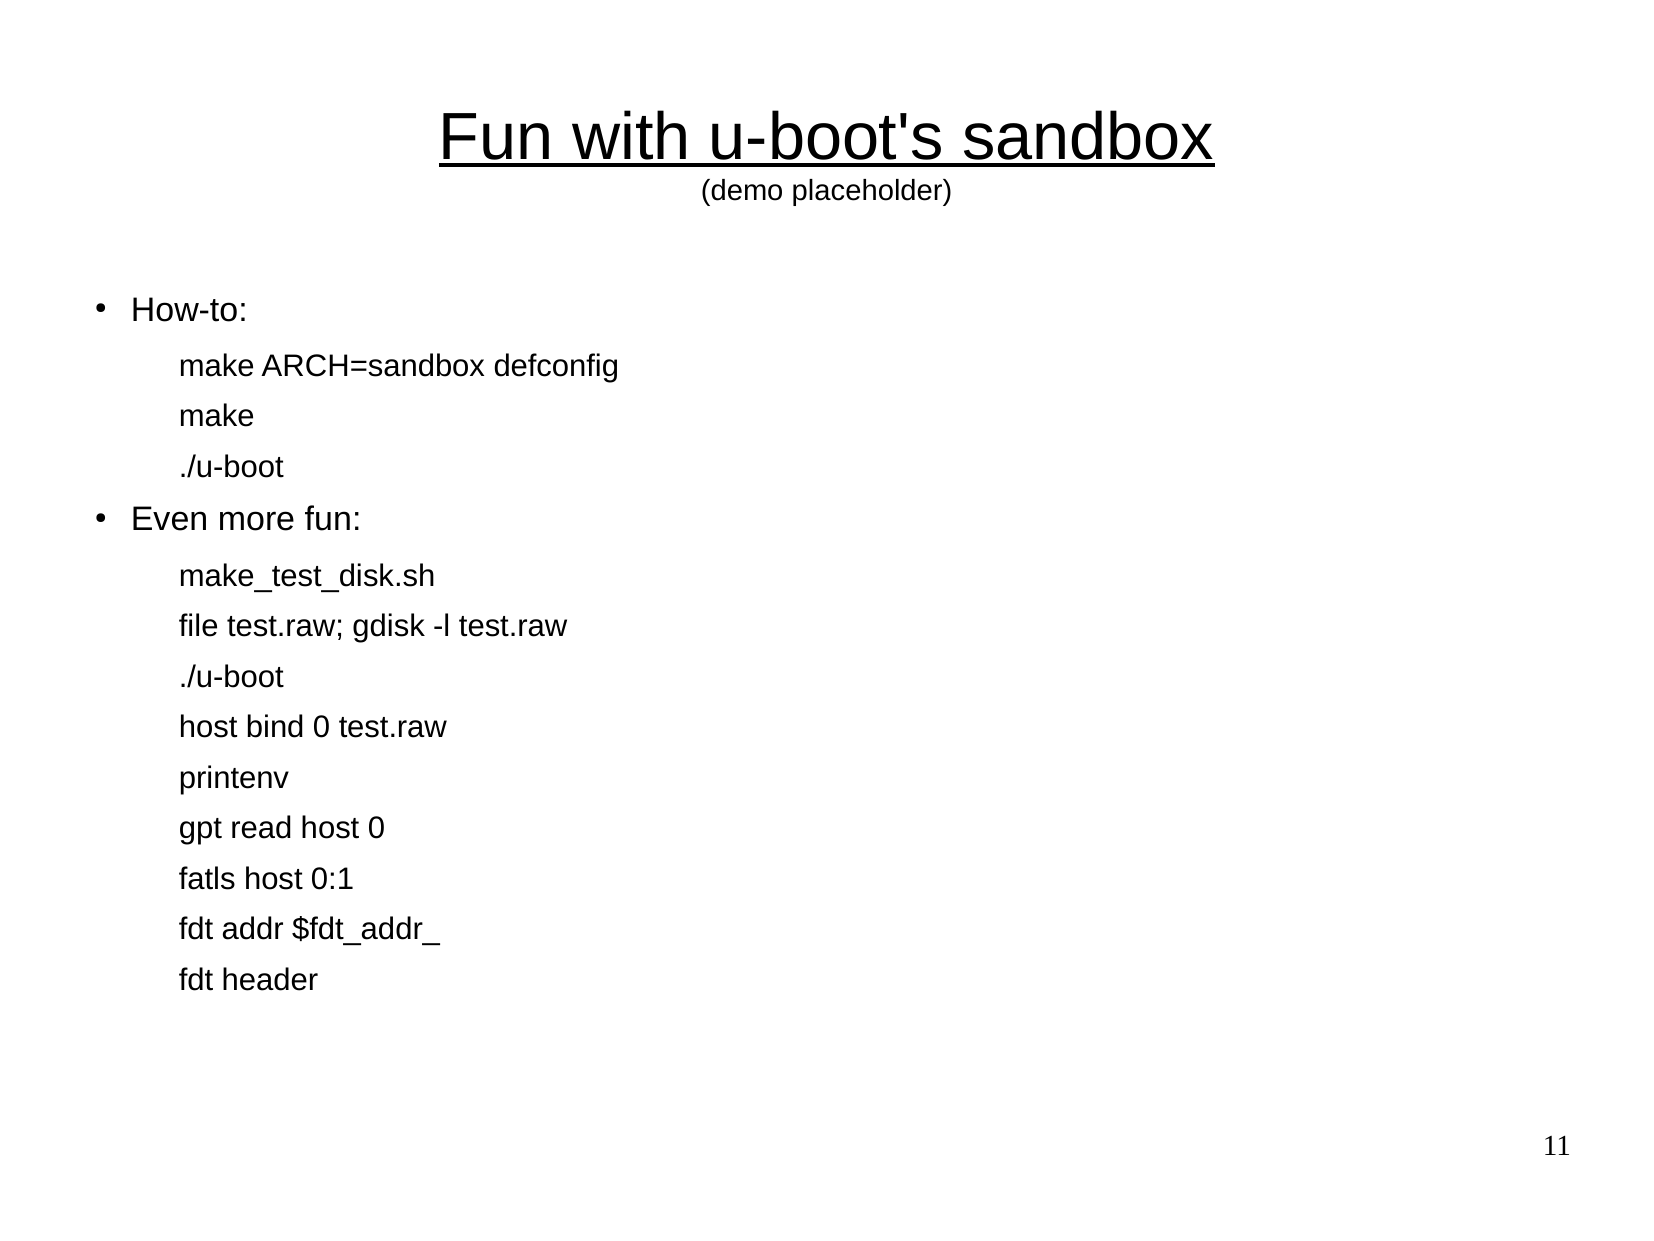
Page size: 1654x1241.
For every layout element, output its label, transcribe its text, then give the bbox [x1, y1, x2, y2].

title Fun with u-boot's sandbox (demo placeholder) [82, 49, 1571, 257]
list How-to: make ARCH=sandbox defconfig make ./u-boot Even more fun: make_test_disk.sh file test.raw; gdisk -l test.raw ./u-boot host bind 0 test.raw printenv gpt read host 0 fatls host 0:1 fdt addr $fdt_addr_ fdt header [82, 290, 1571, 1010]
